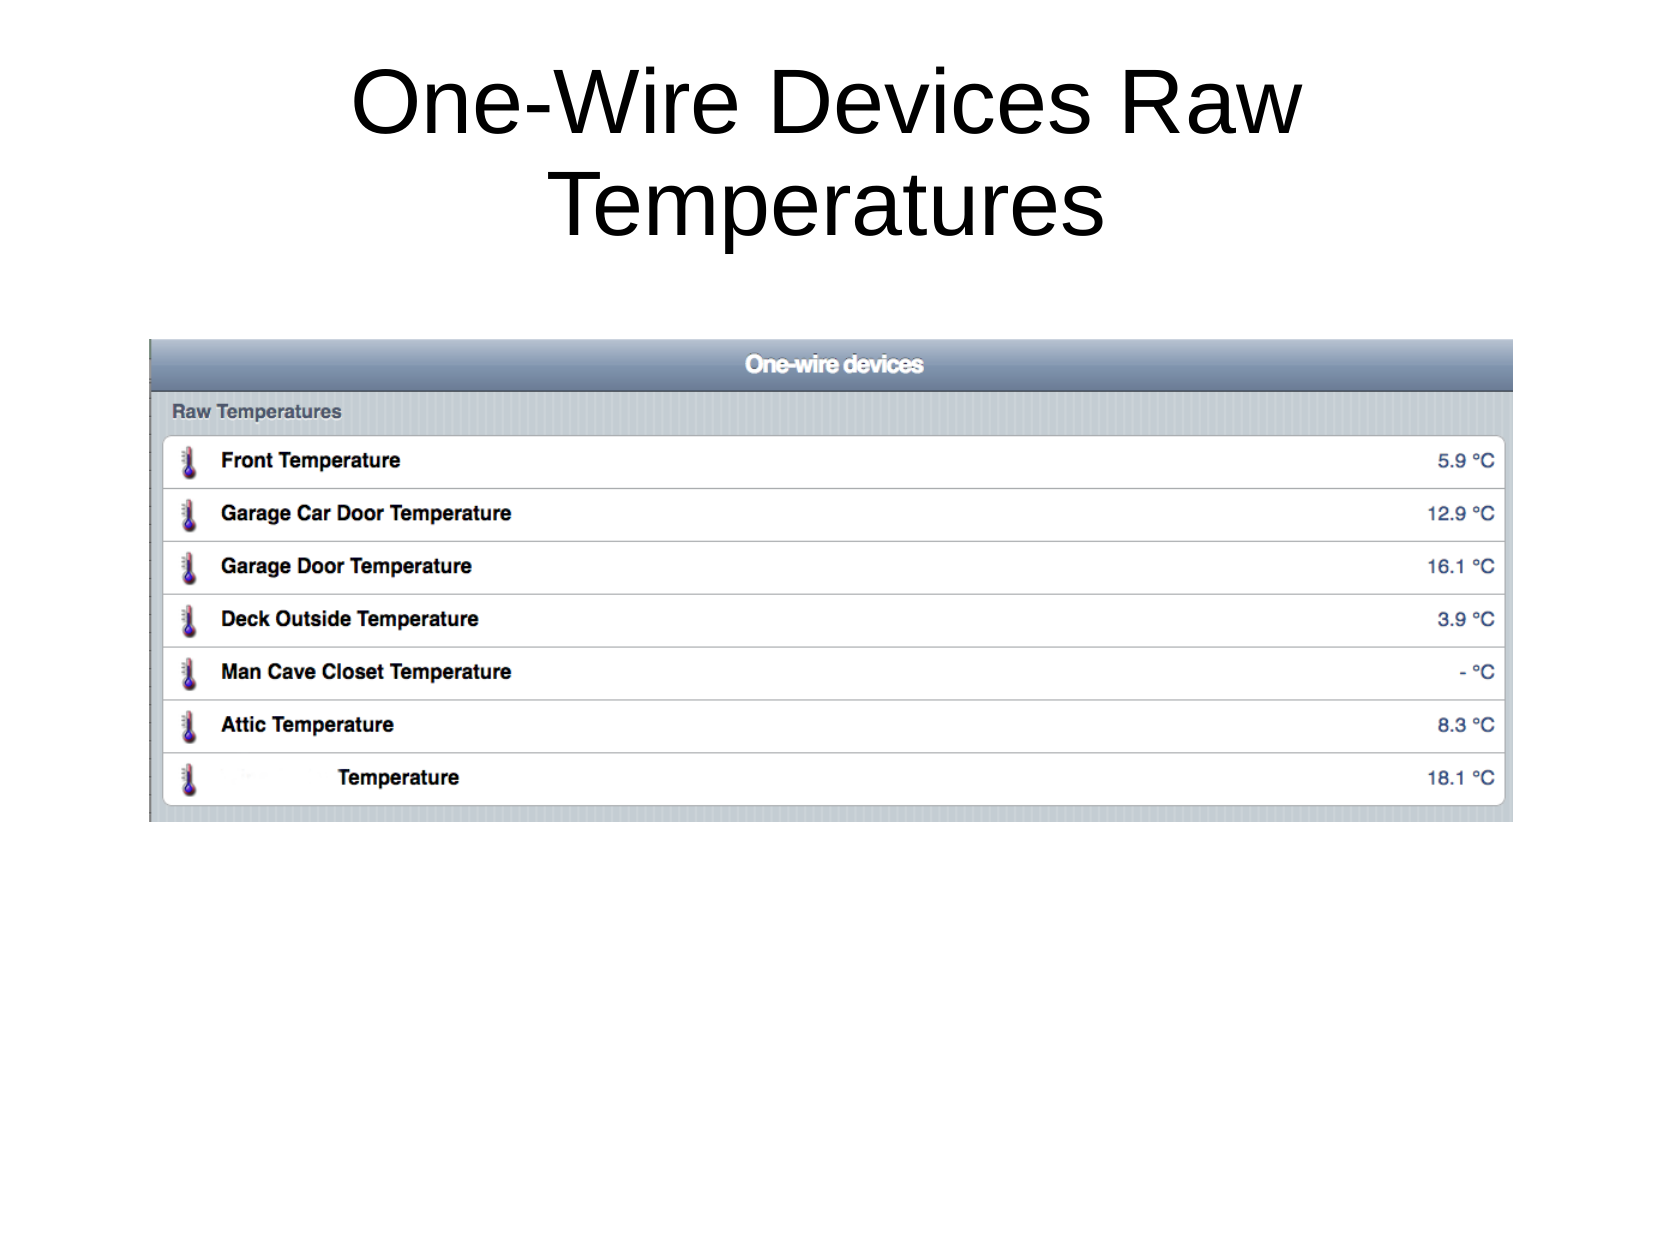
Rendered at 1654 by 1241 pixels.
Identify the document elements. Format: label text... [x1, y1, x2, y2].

title One-Wire Devices Raw Temperatures [82, 49, 1571, 257]
picture [149, 339, 1513, 822]
